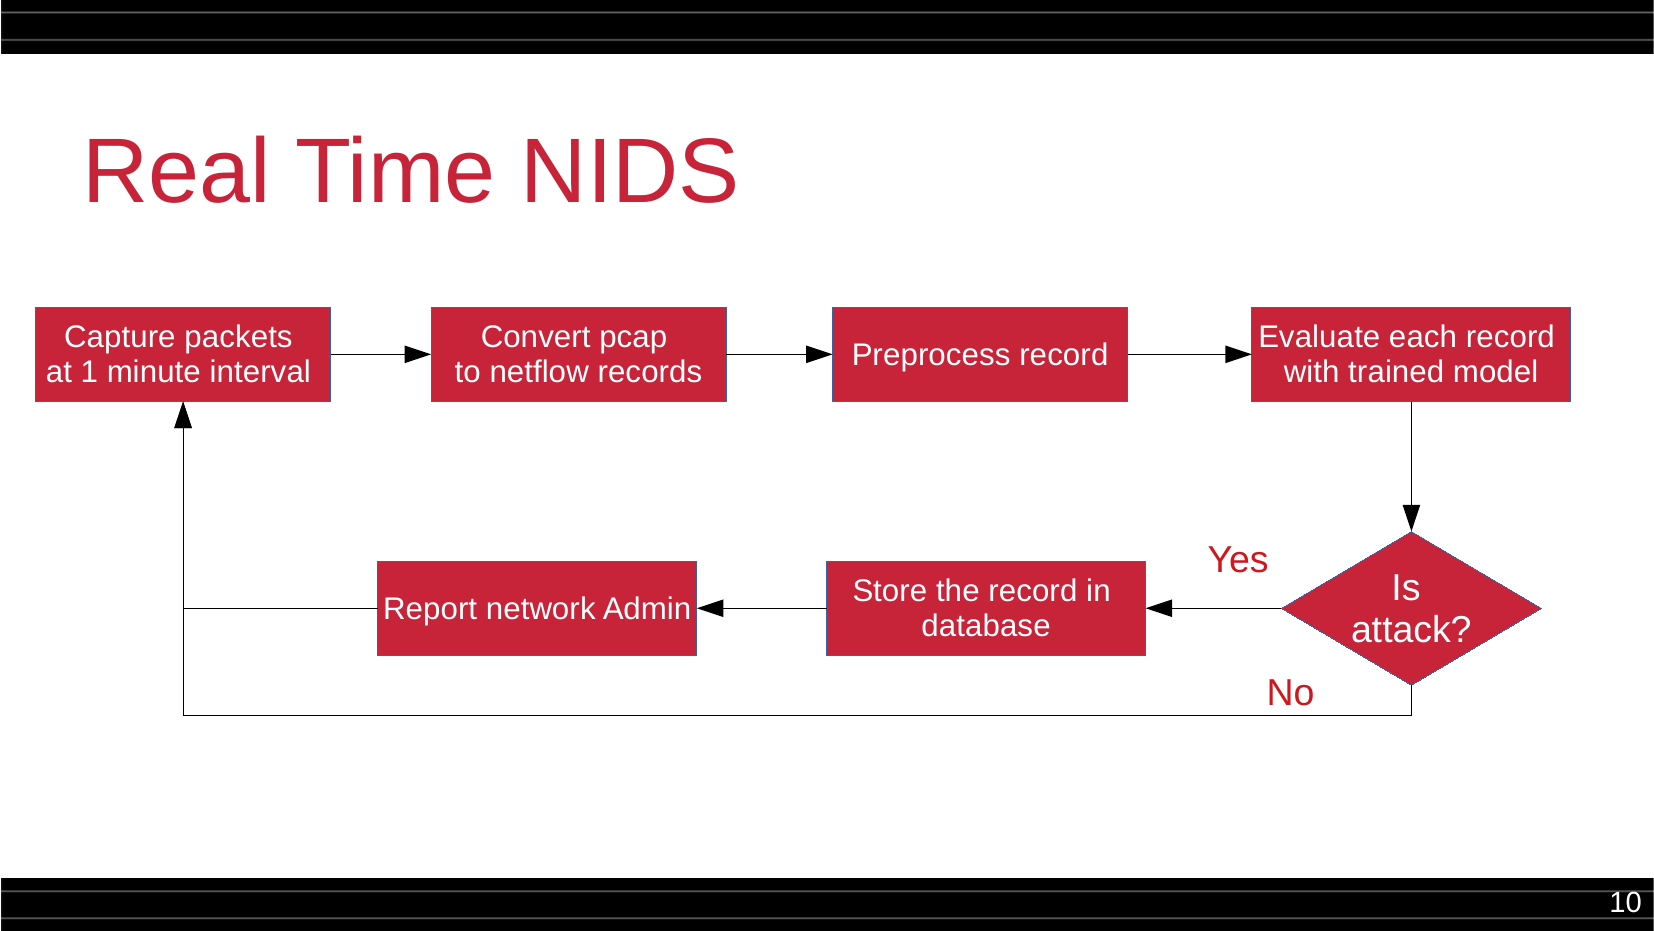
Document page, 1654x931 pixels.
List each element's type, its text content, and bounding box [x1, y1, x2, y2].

picture [1, 0, 1654, 54]
text_box Is attack? [1281, 531, 1542, 685]
text_box Convert pcap to netflow records [431, 307, 727, 402]
text_box Store the record in database [826, 561, 1146, 656]
text_box Report network Admin [377, 561, 697, 656]
title Real Time NIDS [82, 92, 1571, 249]
text_box Evaluate each record with trained model [1251, 307, 1571, 402]
text_box No [1251, 716, 1330, 721]
text_box Preprocess record [832, 307, 1128, 402]
picture [1, 878, 1654, 931]
text_box No [1251, 663, 1330, 715]
text_box Yes [1192, 531, 1284, 589]
text_box Capture packets at 1 minute interval [35, 307, 331, 402]
